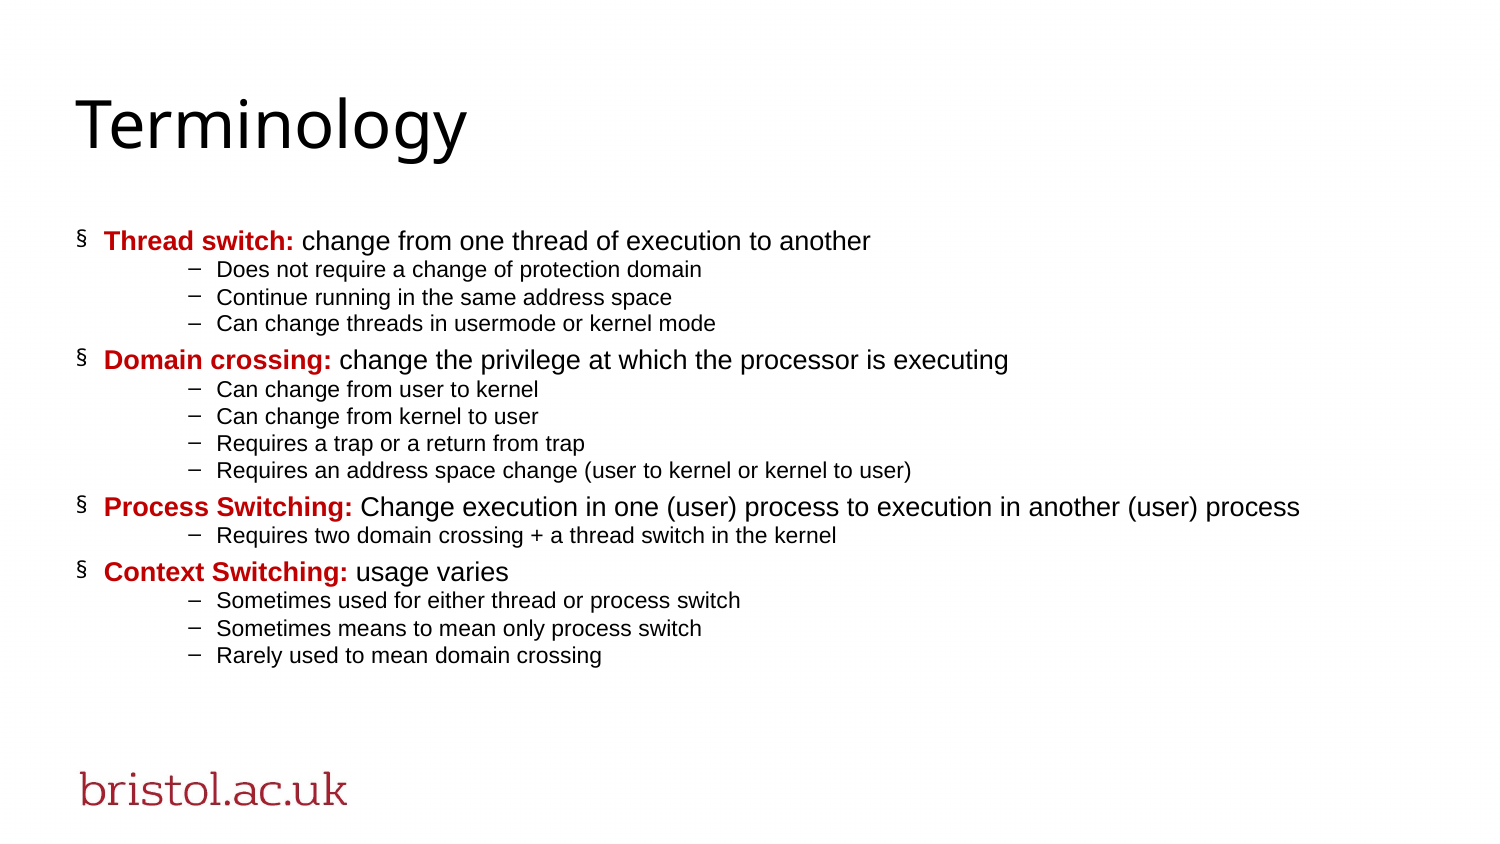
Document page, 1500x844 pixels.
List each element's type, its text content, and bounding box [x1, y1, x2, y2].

title Terminology [60, 44, 1440, 209]
list Thread switch: change from one thread of execution to another Does not require a change of protection domain Continue running in the same address space Can change threads in usermode or kernel mode Domain crossing: change the privilege at which the processor is executing Can change from user to kernel Can change from kernel to user Requires a trap or a return from trap Requires an address space change (user to kernel or kernel to user) Process Switching: Change execution in one (user) process to execution in another (user) process Requires two domain crossing + a thread switch in the kernel Context Switching: usage varies Sometimes used for either thread or process switch Sometimes means to mean only process switch Rarely used to mean domain crossing [60, 224, 1440, 699]
